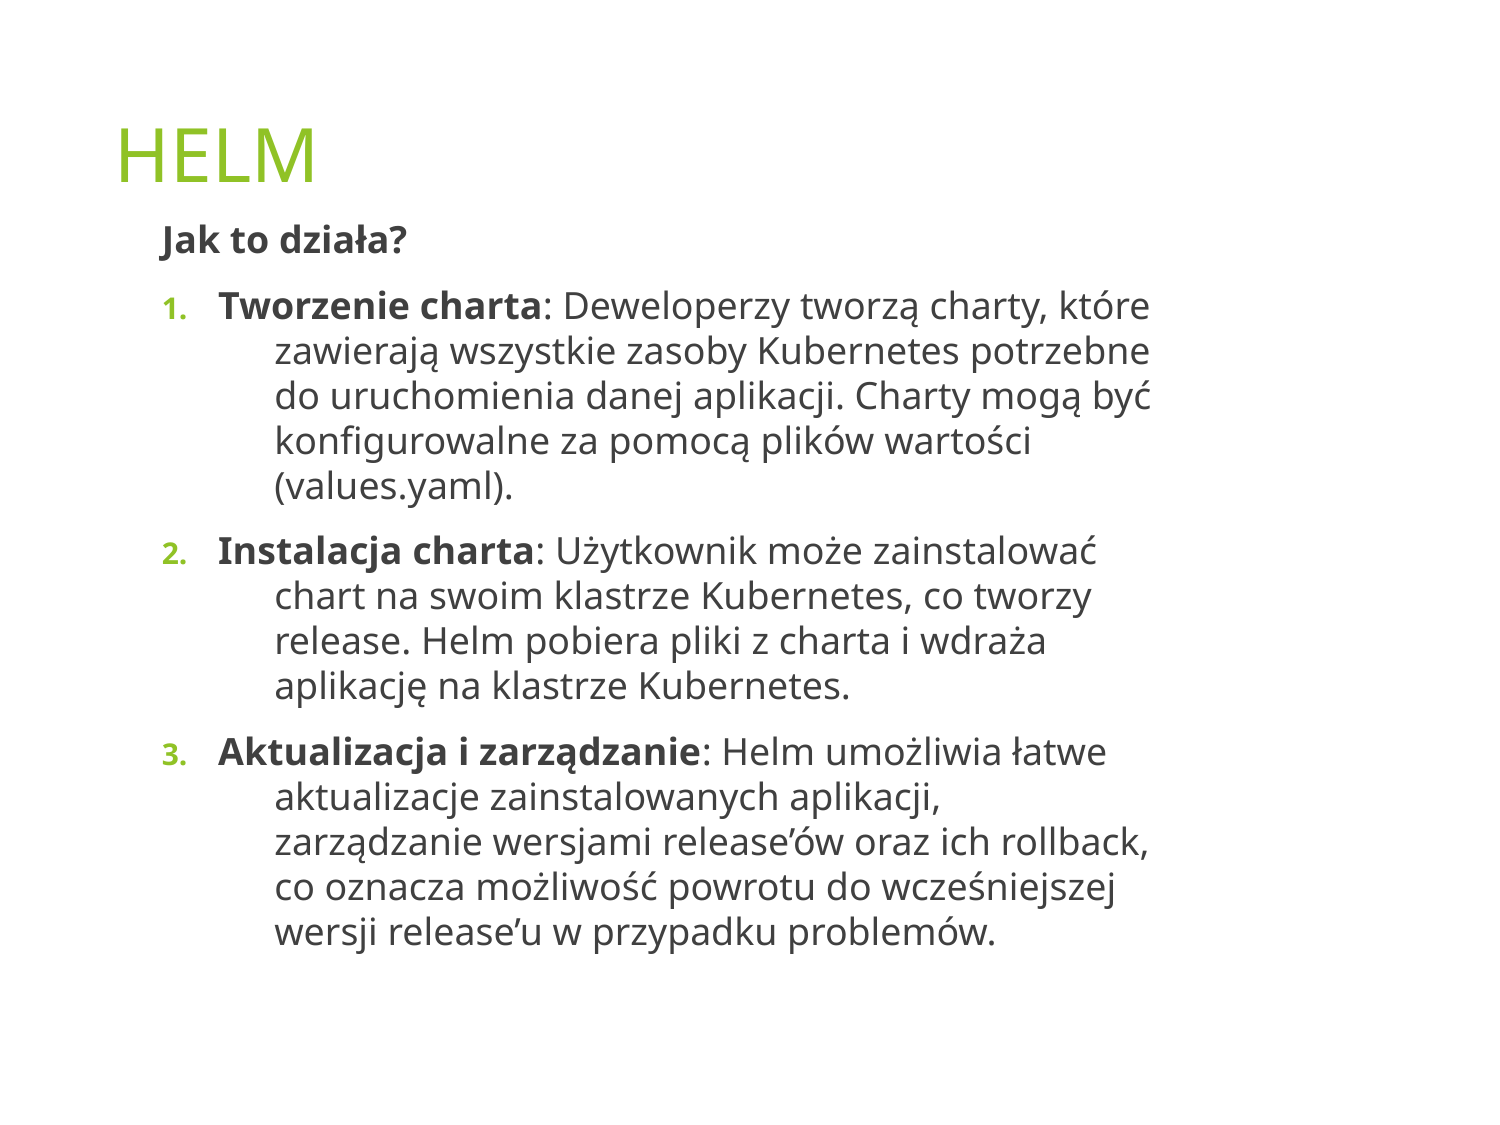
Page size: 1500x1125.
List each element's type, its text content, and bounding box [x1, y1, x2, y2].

title HELM [99, 99, 1142, 317]
list Jak to działa? Tworzenie charta: Deweloperzy tworzą charty, które zawierają wszystkie zasoby Kubernetes potrzebne do uruchomienia danej aplikacji. Charty mogą być konfigurowalne za pomocą plików wartości (values.yaml). Instalacja charta: Użytkownik może zainstalować chart na swoim klastrze Kubernetes, co tworzy release. Helm pobiera pliki z charta i wdraża aplikację na klastrze Kubernetes. Aktualizacja i zarządzanie: Helm umożliwia łatwe aktualizacje zainstalowanych aplikacji, zarządzanie wersjami release’ów oraz ich rollback, co oznacza możliwość powrotu do wcześniejszej wersji release’u w przypadku problemów. [146, 208, 1174, 989]
